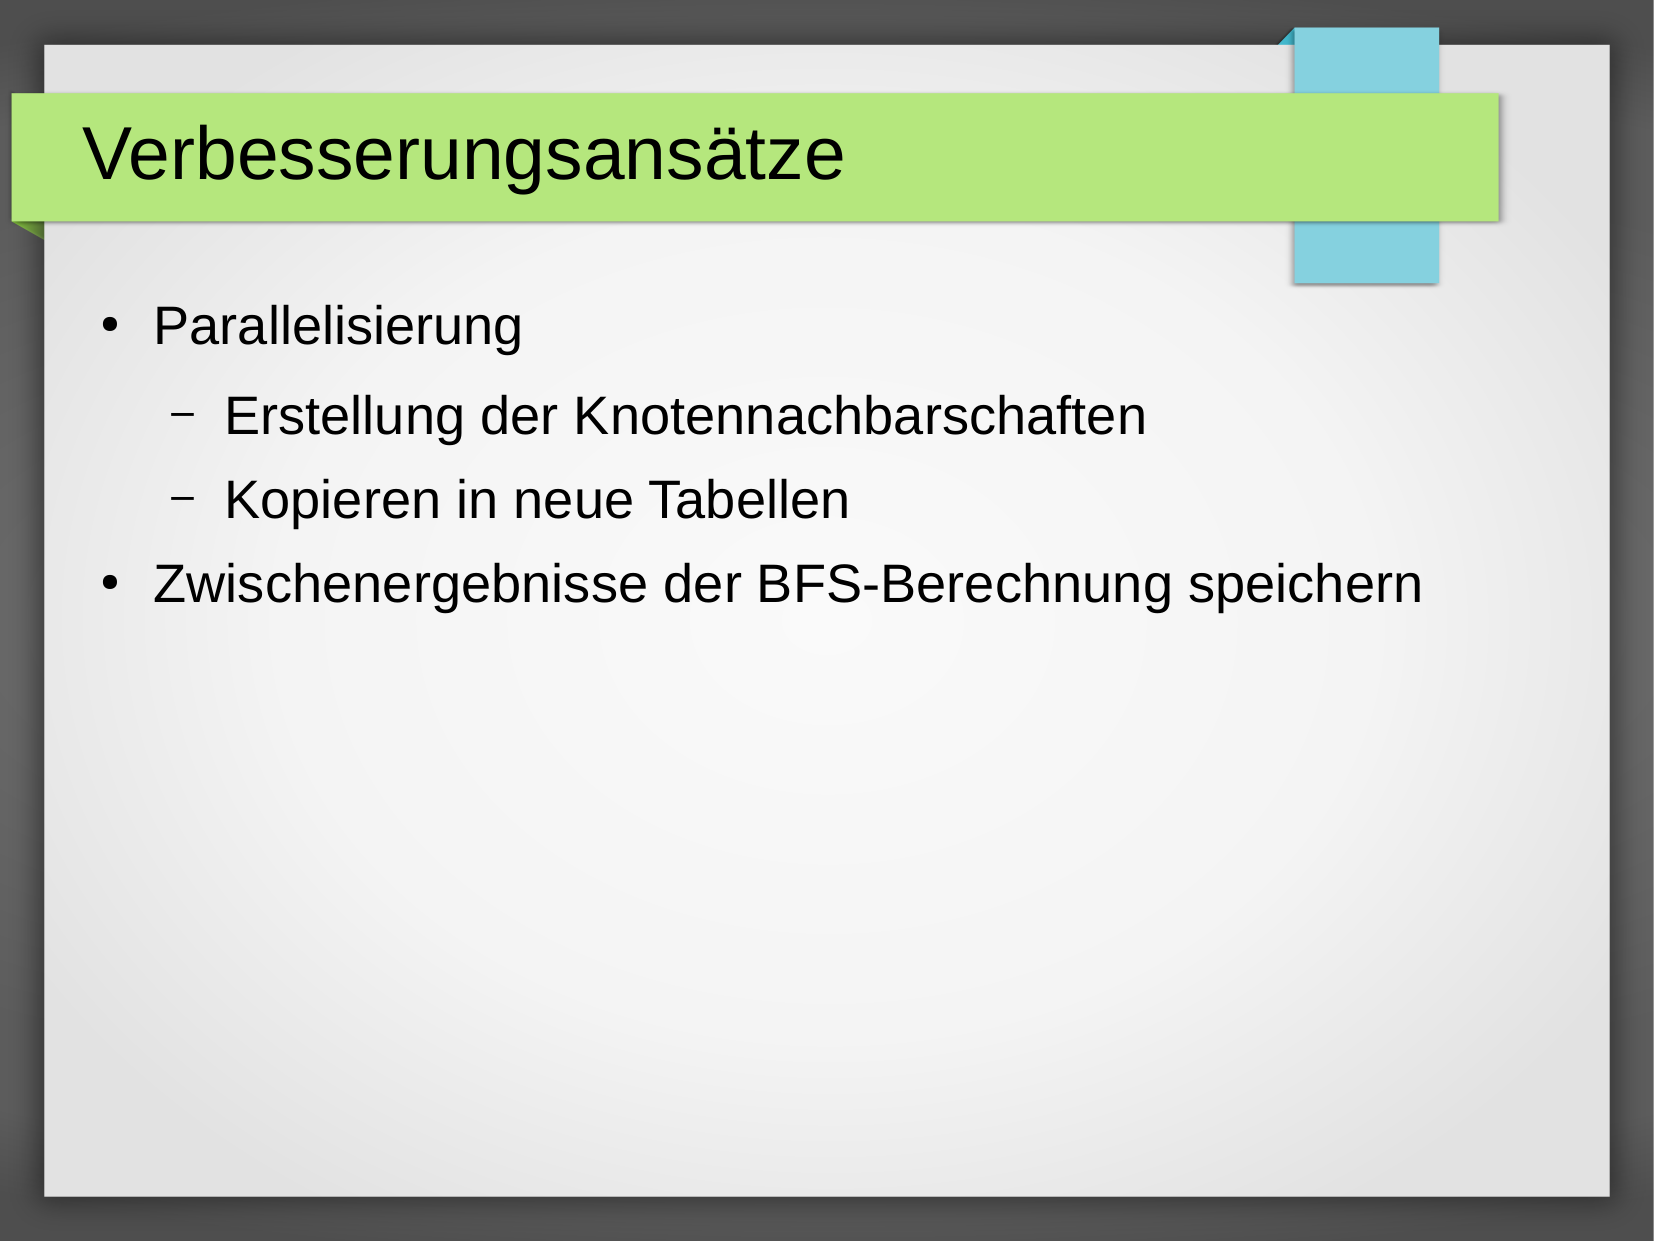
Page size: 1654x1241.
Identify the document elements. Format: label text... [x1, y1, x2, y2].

list Parallelisierung Erstellung der Knotennachbarschaften Kopieren in neue Tabellen Zwischenergebnisse der BFS-Berechnung speichern [82, 295, 1571, 1015]
picture [0, 0, 1654, 1241]
title Verbesserungsansätze [82, 94, 1264, 213]
